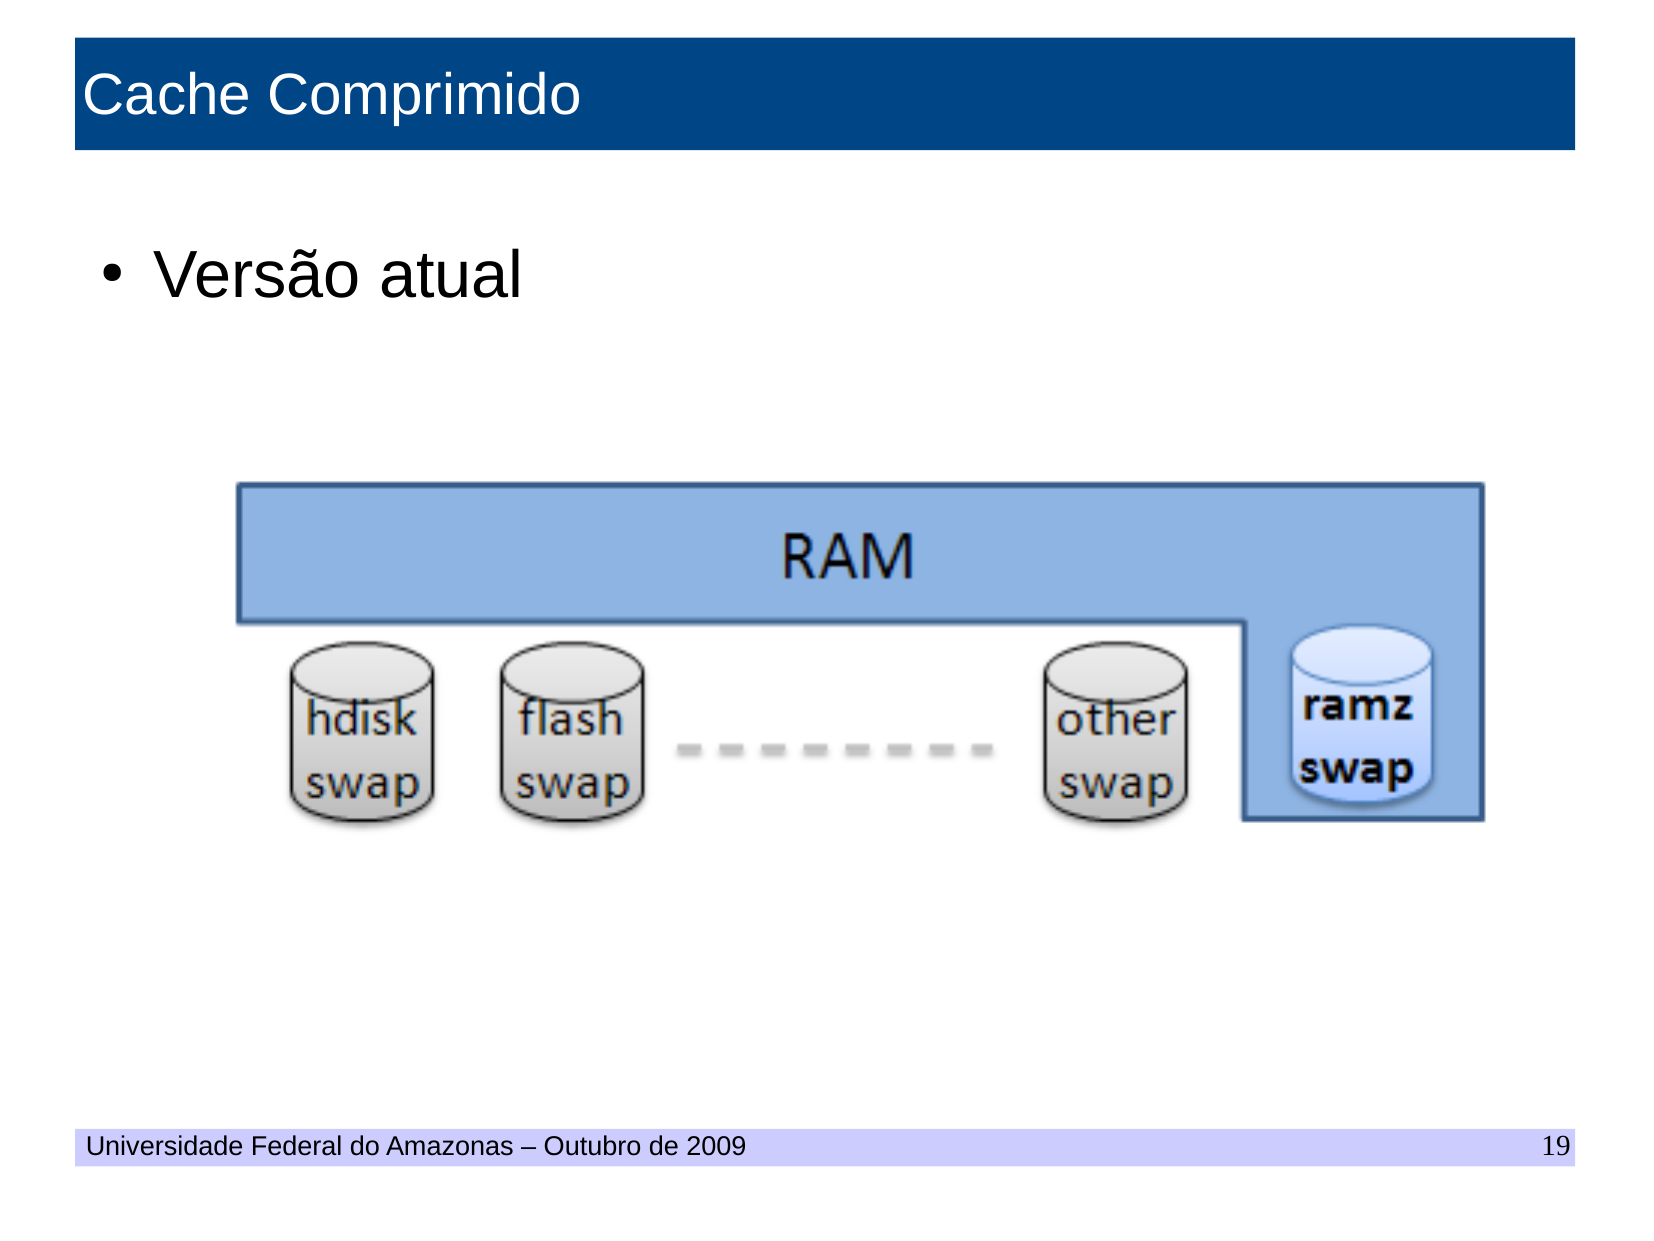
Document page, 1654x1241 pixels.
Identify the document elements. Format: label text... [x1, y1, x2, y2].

list Versão atual [82, 237, 1571, 1056]
title Cache Comprimido [82, 43, 1571, 145]
